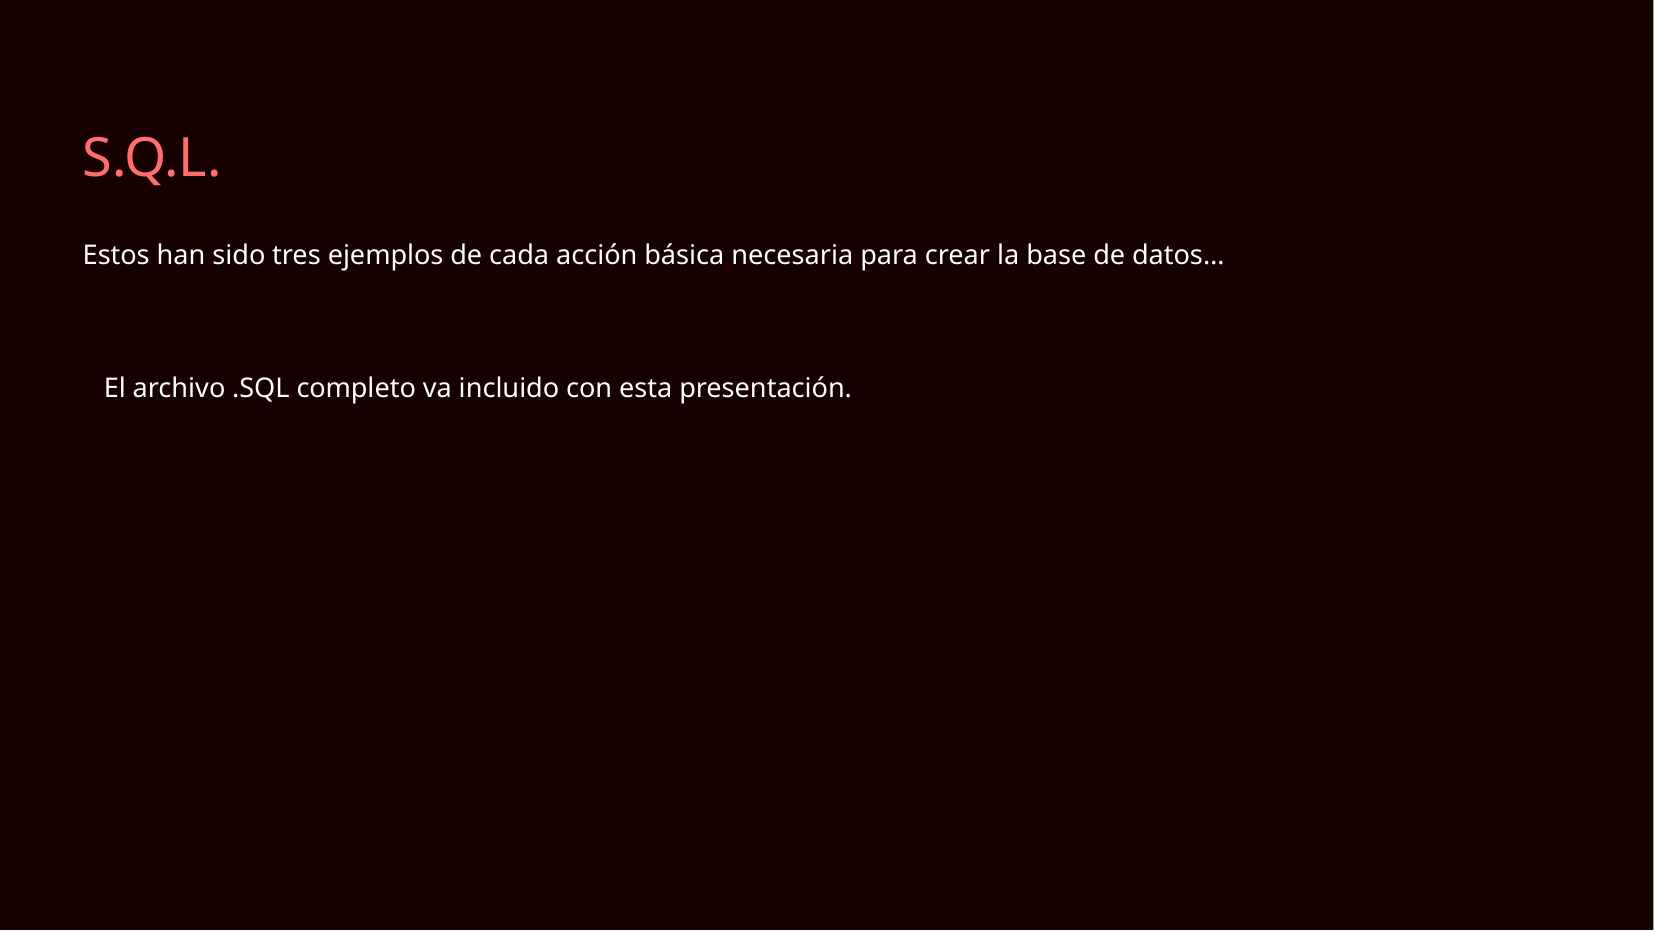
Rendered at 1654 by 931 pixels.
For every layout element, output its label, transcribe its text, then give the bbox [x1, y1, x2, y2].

list Estos han sido tres ejemplos de cada acción básica necesaria para crear la base de datos… El archivo .SQL completo va incluido con esta presentación. [82, 236, 1565, 857]
title S.Q.L. [82, 37, 1571, 193]
